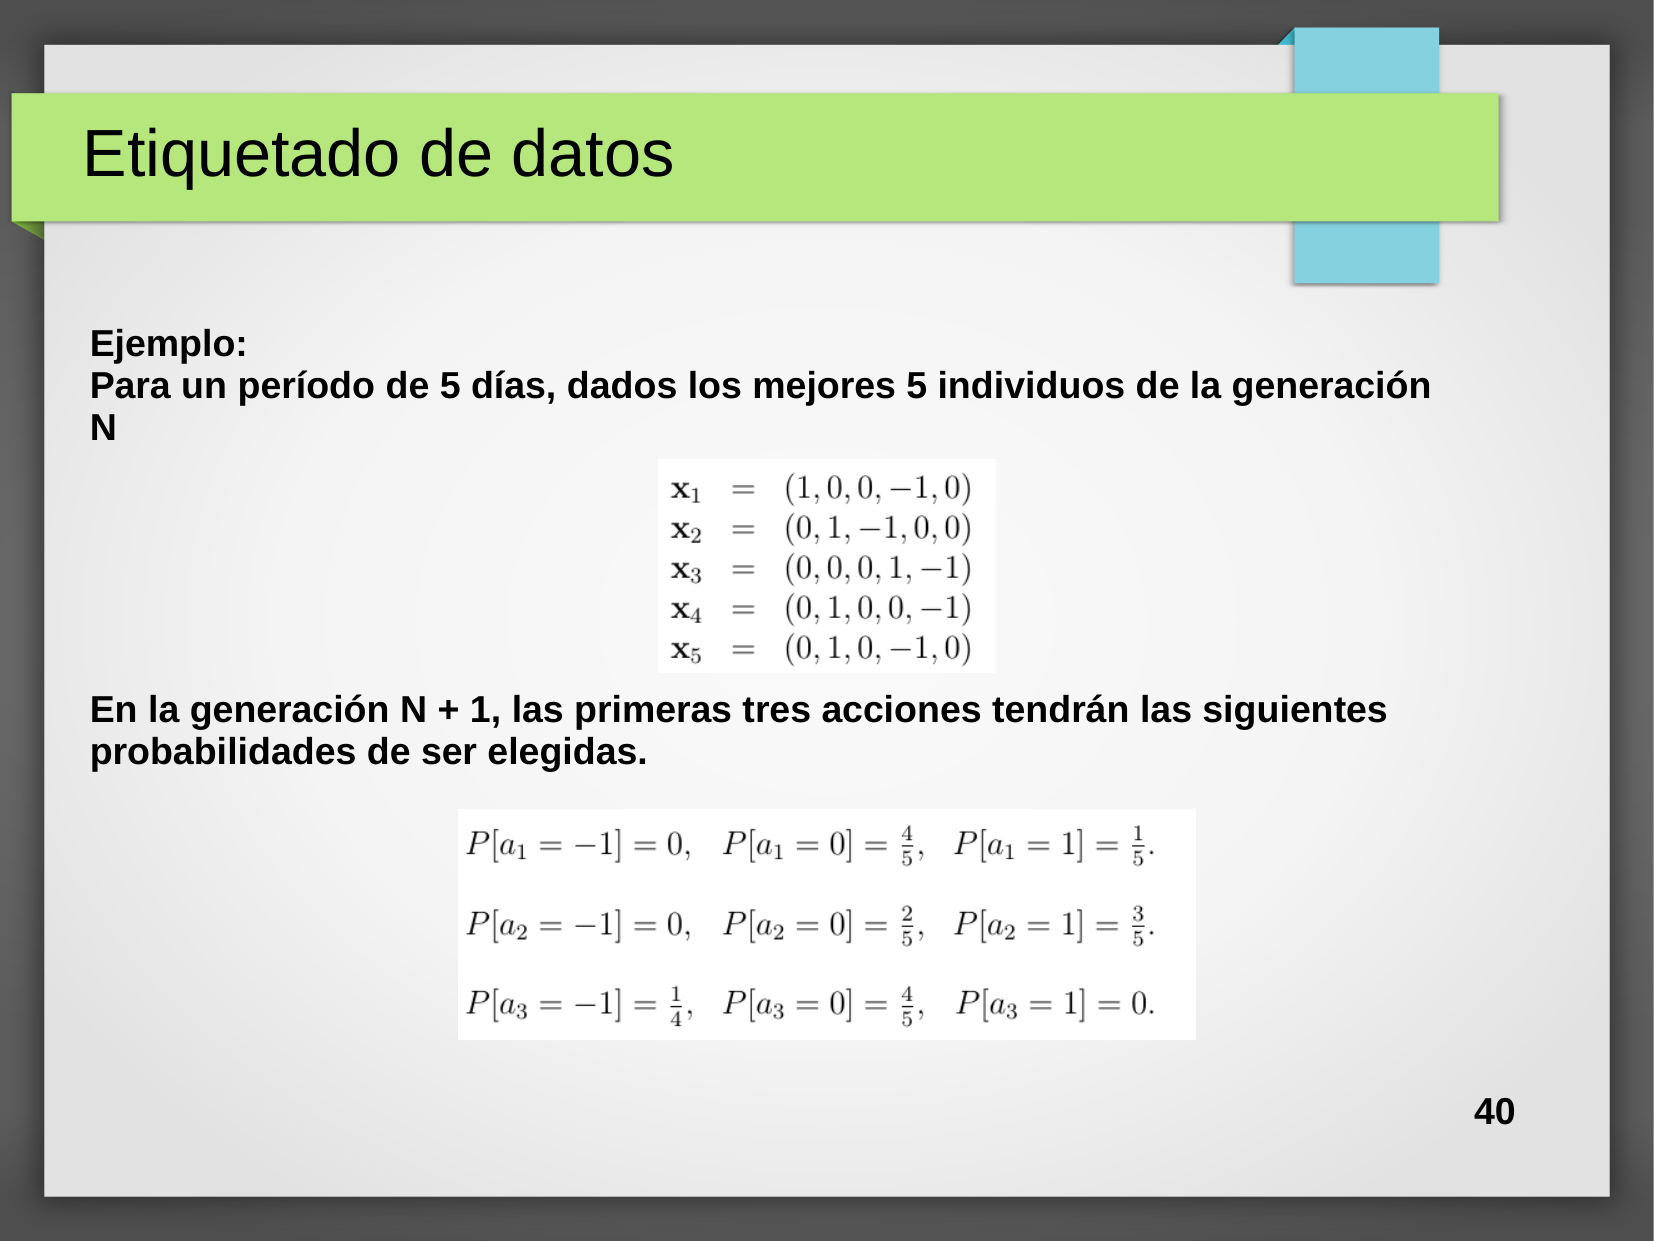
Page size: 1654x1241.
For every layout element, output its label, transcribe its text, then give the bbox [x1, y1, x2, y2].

text_box Ejemplo: Para un período de 5 días, dados los mejores 5 individuos de la generación N [75, 315, 1486, 456]
title Etiquetado de datos [82, 79, 1501, 229]
text_box <number> [1459, 1083, 1654, 1154]
picture [0, 0, 1654, 1241]
text_box En la generación N + 1, las primeras tres acciones tendrán las siguientes probabilidades de ser elegidas. [75, 681, 1486, 780]
